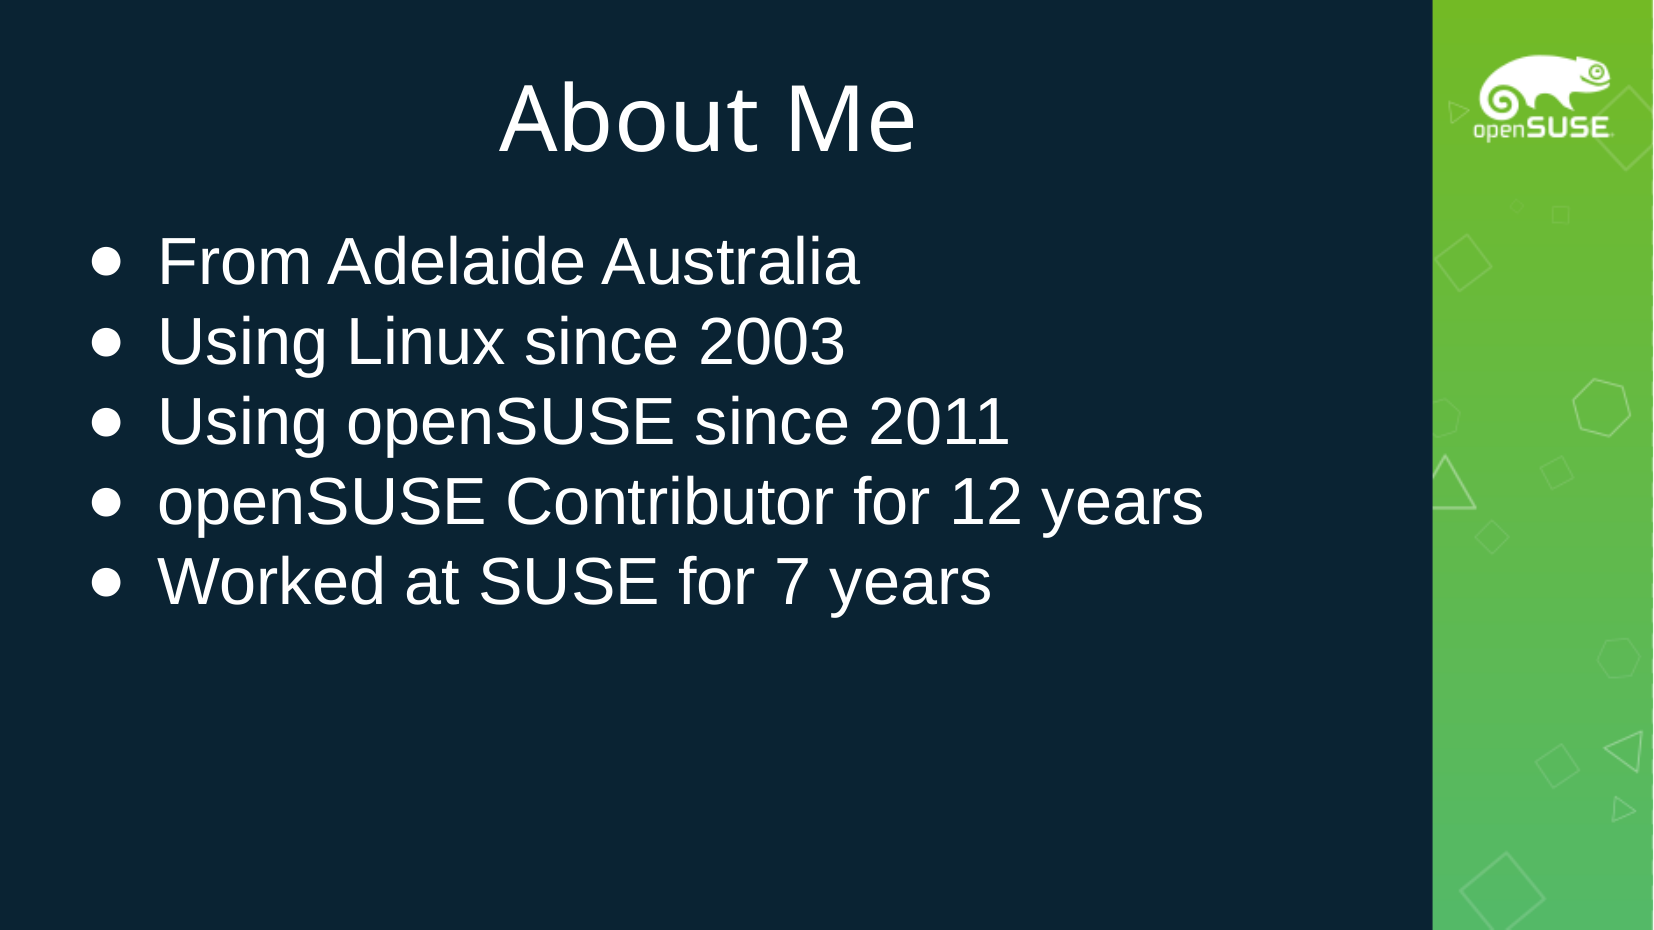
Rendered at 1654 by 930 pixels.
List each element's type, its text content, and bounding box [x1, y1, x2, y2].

list From Adelaide Australia Using Linux since 2003 Using openSUSE since 2011 openSUSE Contributor for 12 years Worked at SUSE for 7 years [82, 217, 1335, 887]
title About Me [82, 37, 1335, 193]
picture [0, 0, 1654, 930]
